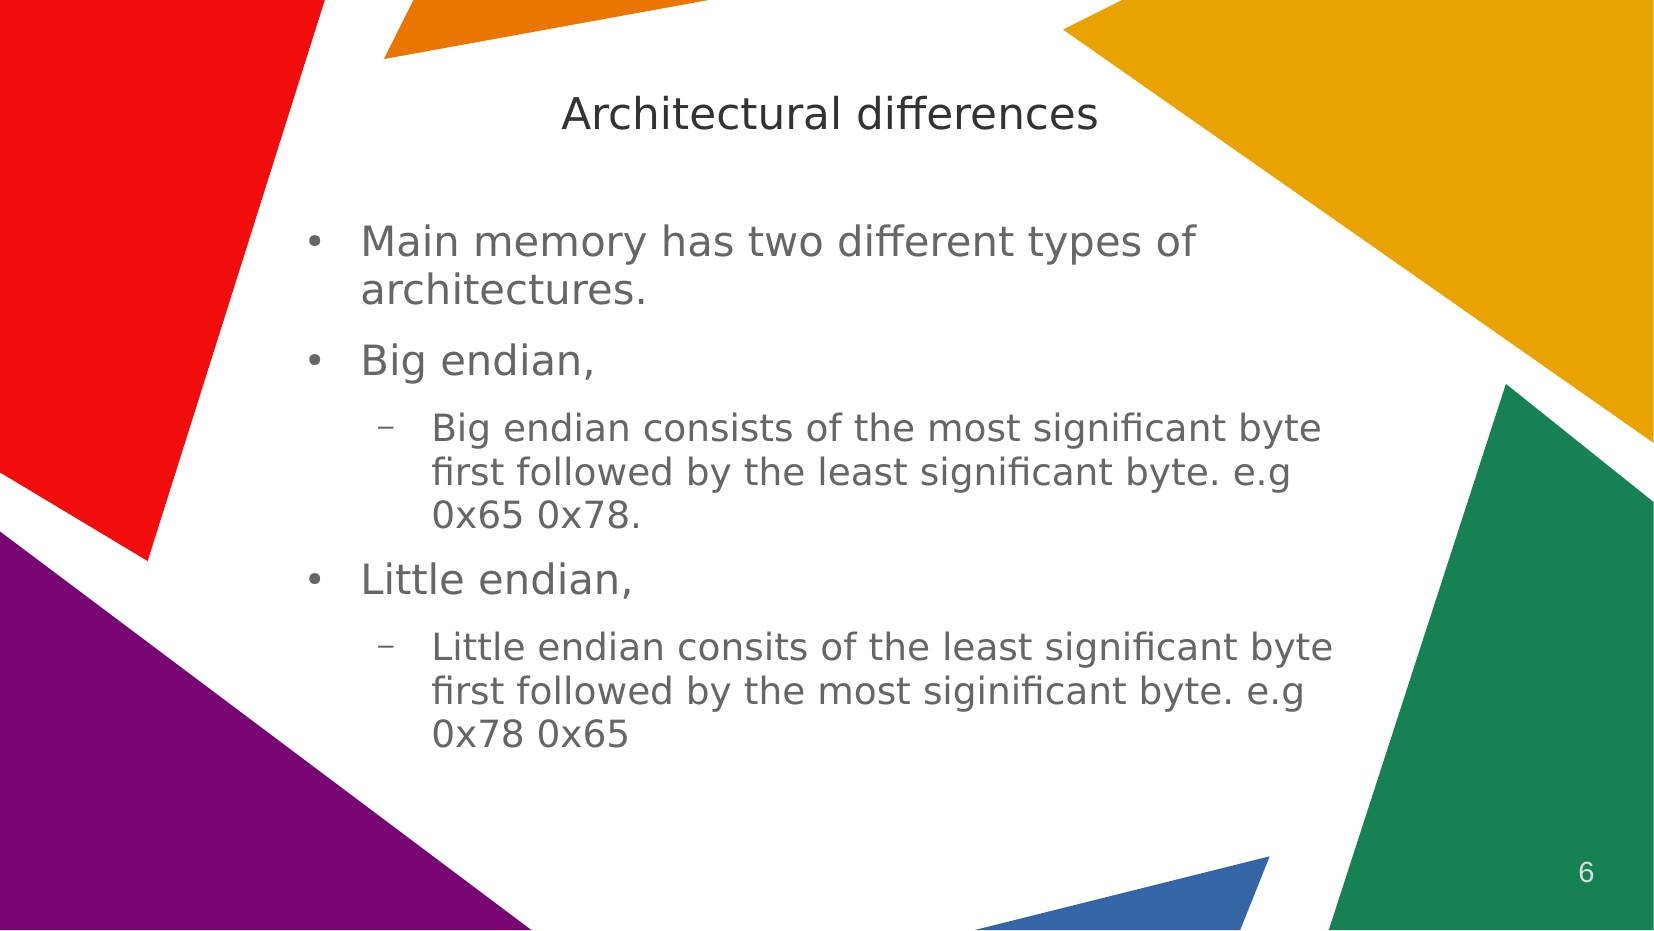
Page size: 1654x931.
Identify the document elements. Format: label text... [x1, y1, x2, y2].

list Main memory has two different types of architectures. Big endian, Big endian consists of the most significant byte first followed by the least significant byte. e.g 0x65 0x78. Little endian, Little endian consits of the least significant byte first followed by the most siginificant byte. e.g 0x78 0x65 [289, 217, 1372, 817]
title Architectural differences [289, 37, 1372, 193]
